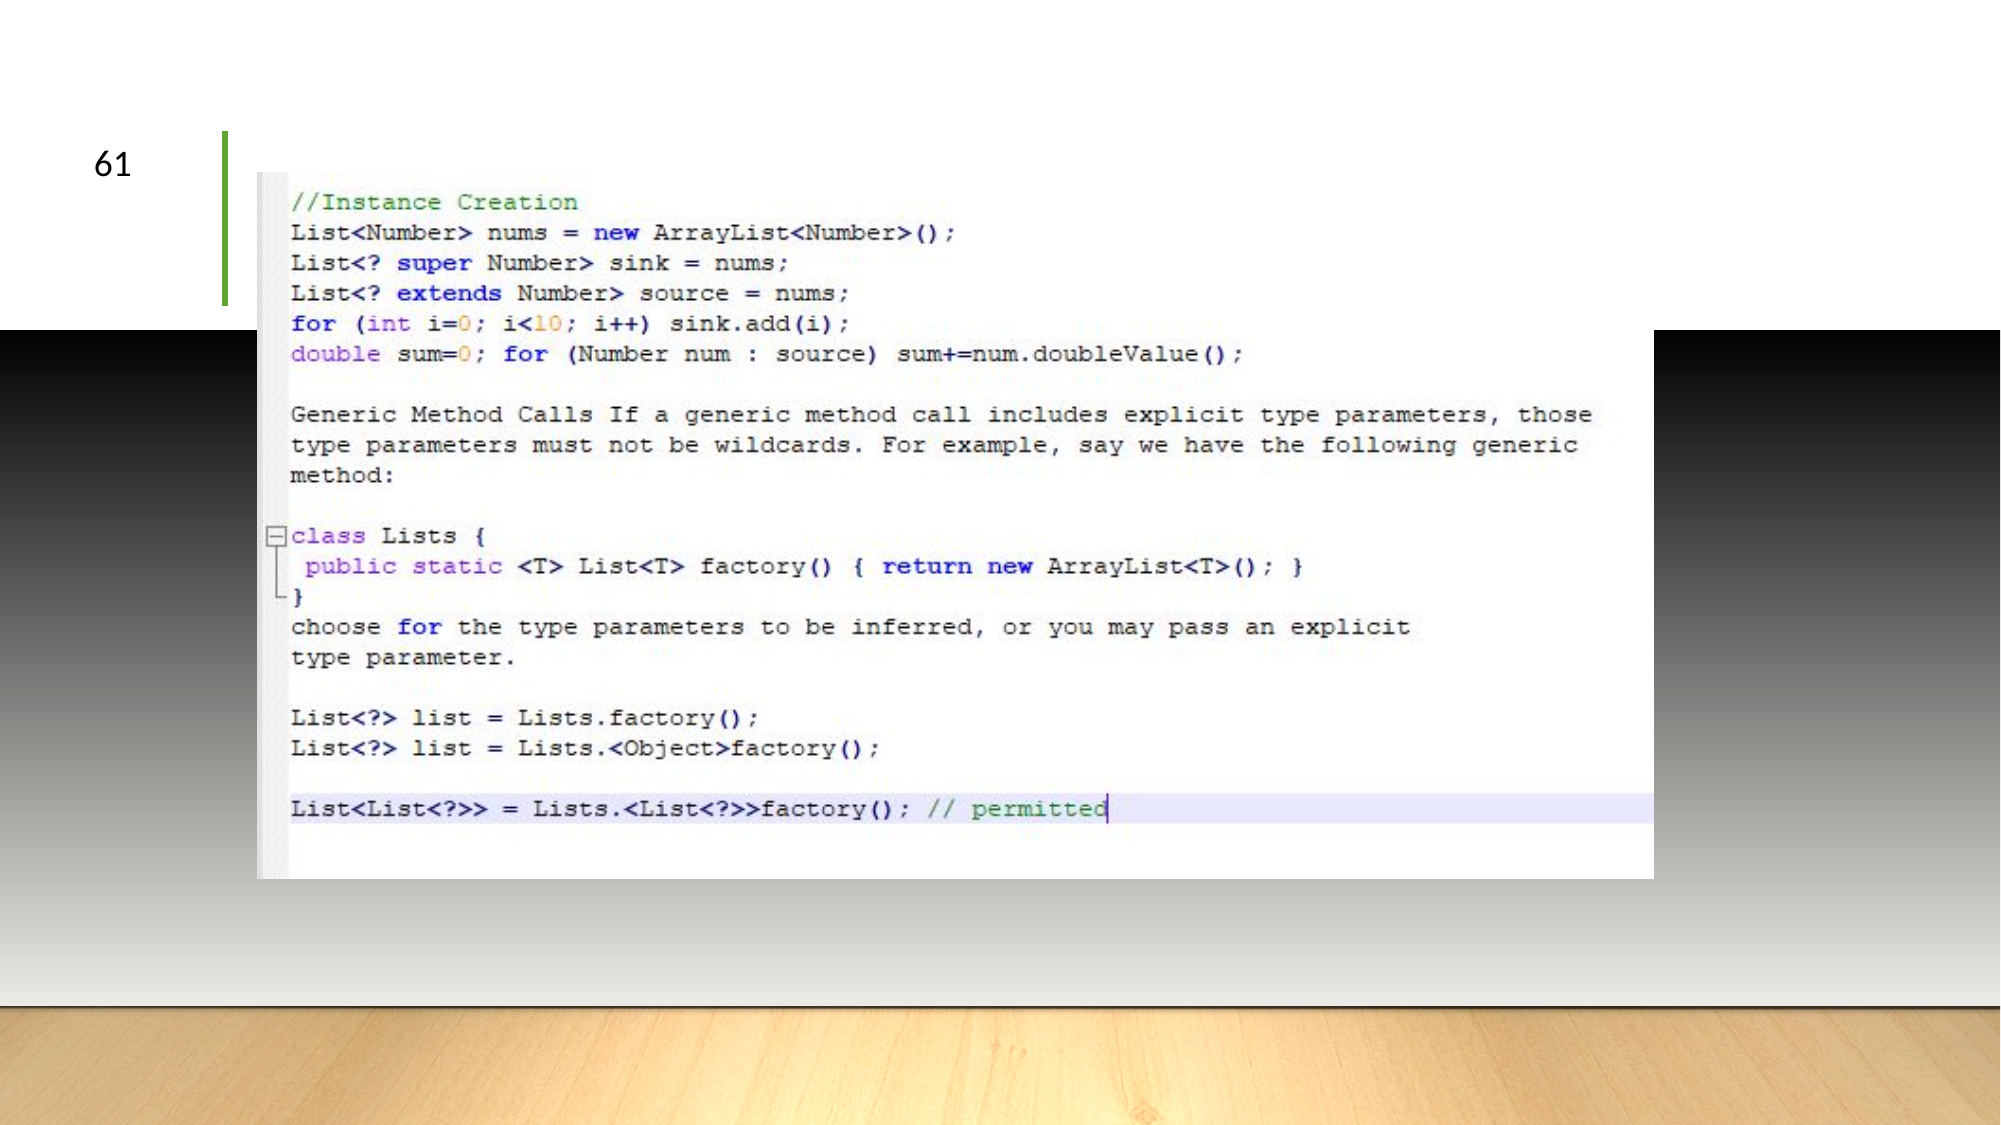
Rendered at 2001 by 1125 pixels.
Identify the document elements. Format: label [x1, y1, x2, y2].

picture [257, 172, 1654, 879]
text_box [78, 131, 212, 214]
